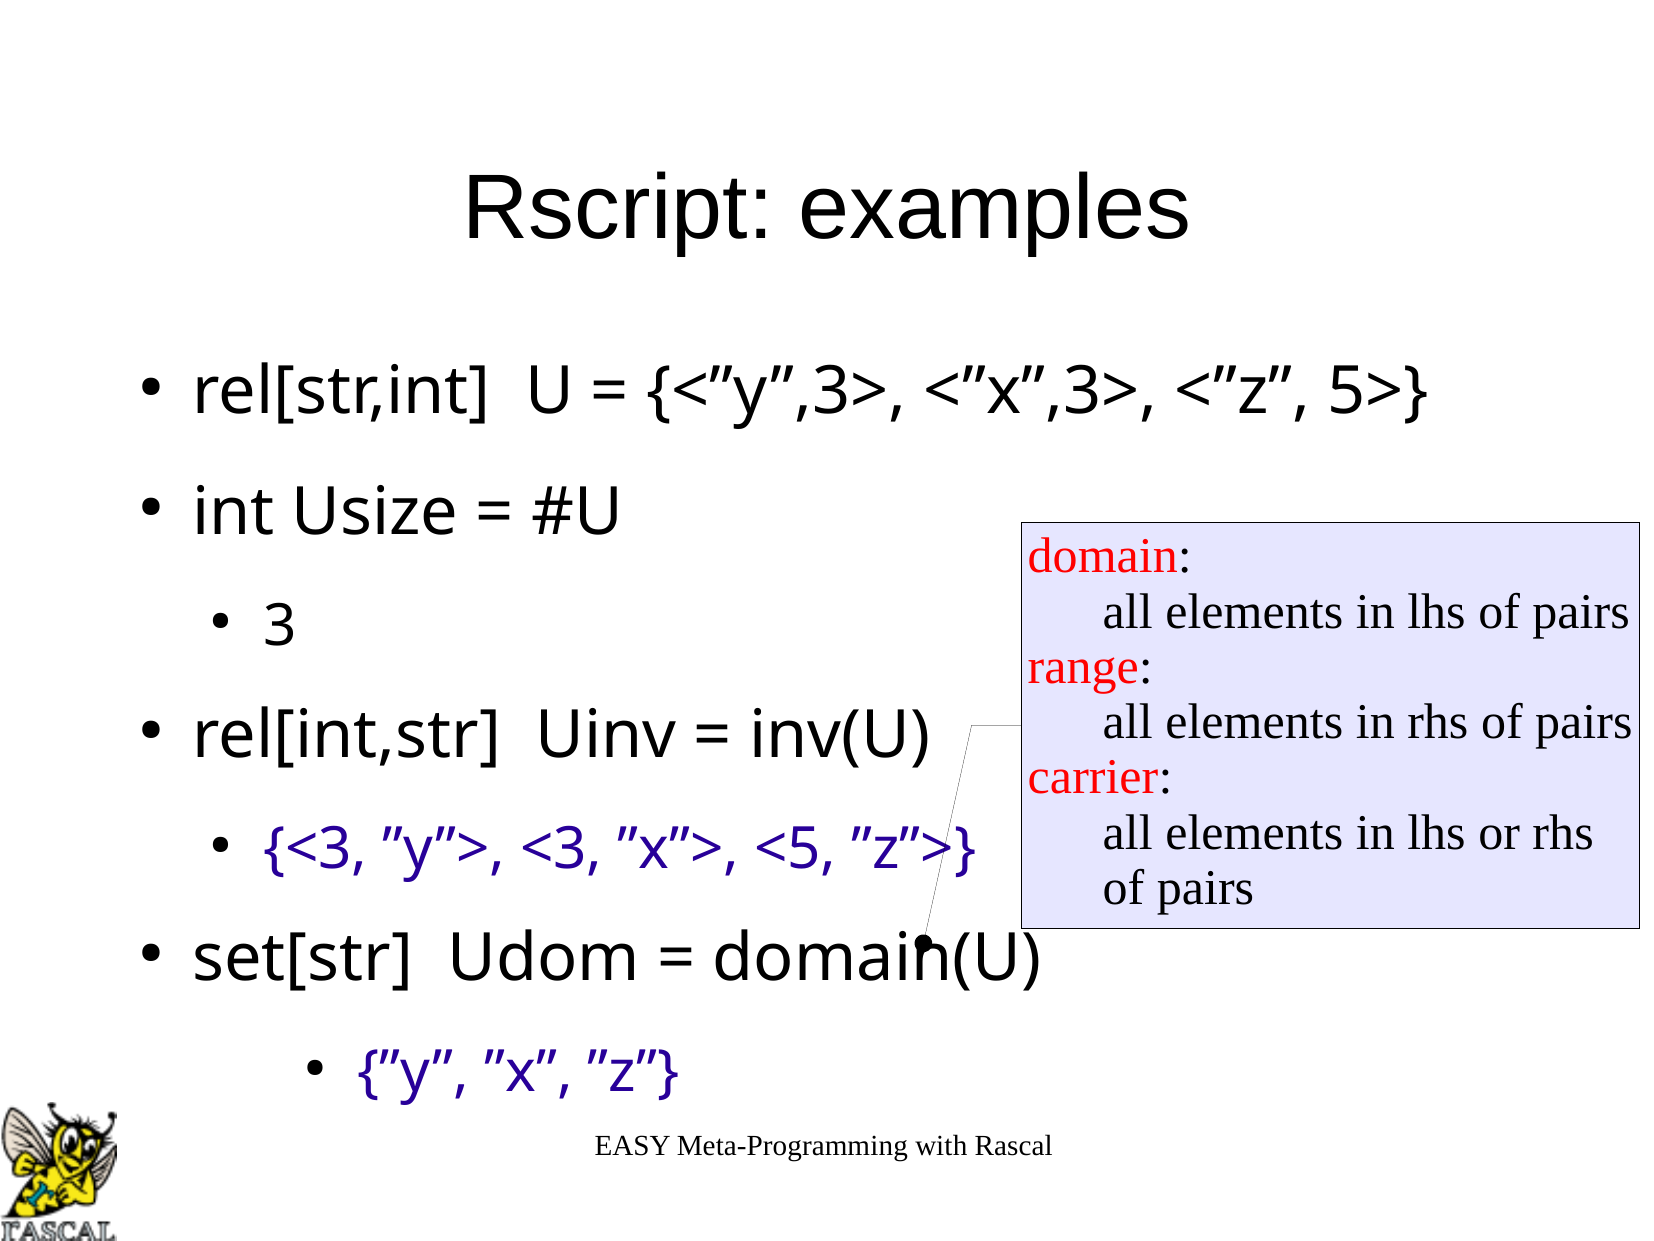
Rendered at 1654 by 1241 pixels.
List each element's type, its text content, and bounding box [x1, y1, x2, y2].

title Rscript: examples [121, 102, 1534, 311]
picture [0, 1102, 117, 1241]
text_box domain: all elements in lhs of pairs range: all elements in rhs of pairs carrier: all elements in lhs or rhs of pairs [1021, 522, 1640, 929]
list rel[str,int] U = {<”y”,3>, <”x”,3>, <”z”, 5>} int Usize = #U 3 rel[int,str] Uinv = inv(U) {<3, ”y”>, <3, ”x”>, <5, ”z”>} set[str] Udom = domain(U) {”y”, ”x”, ”z”} [121, 342, 1534, 1241]
